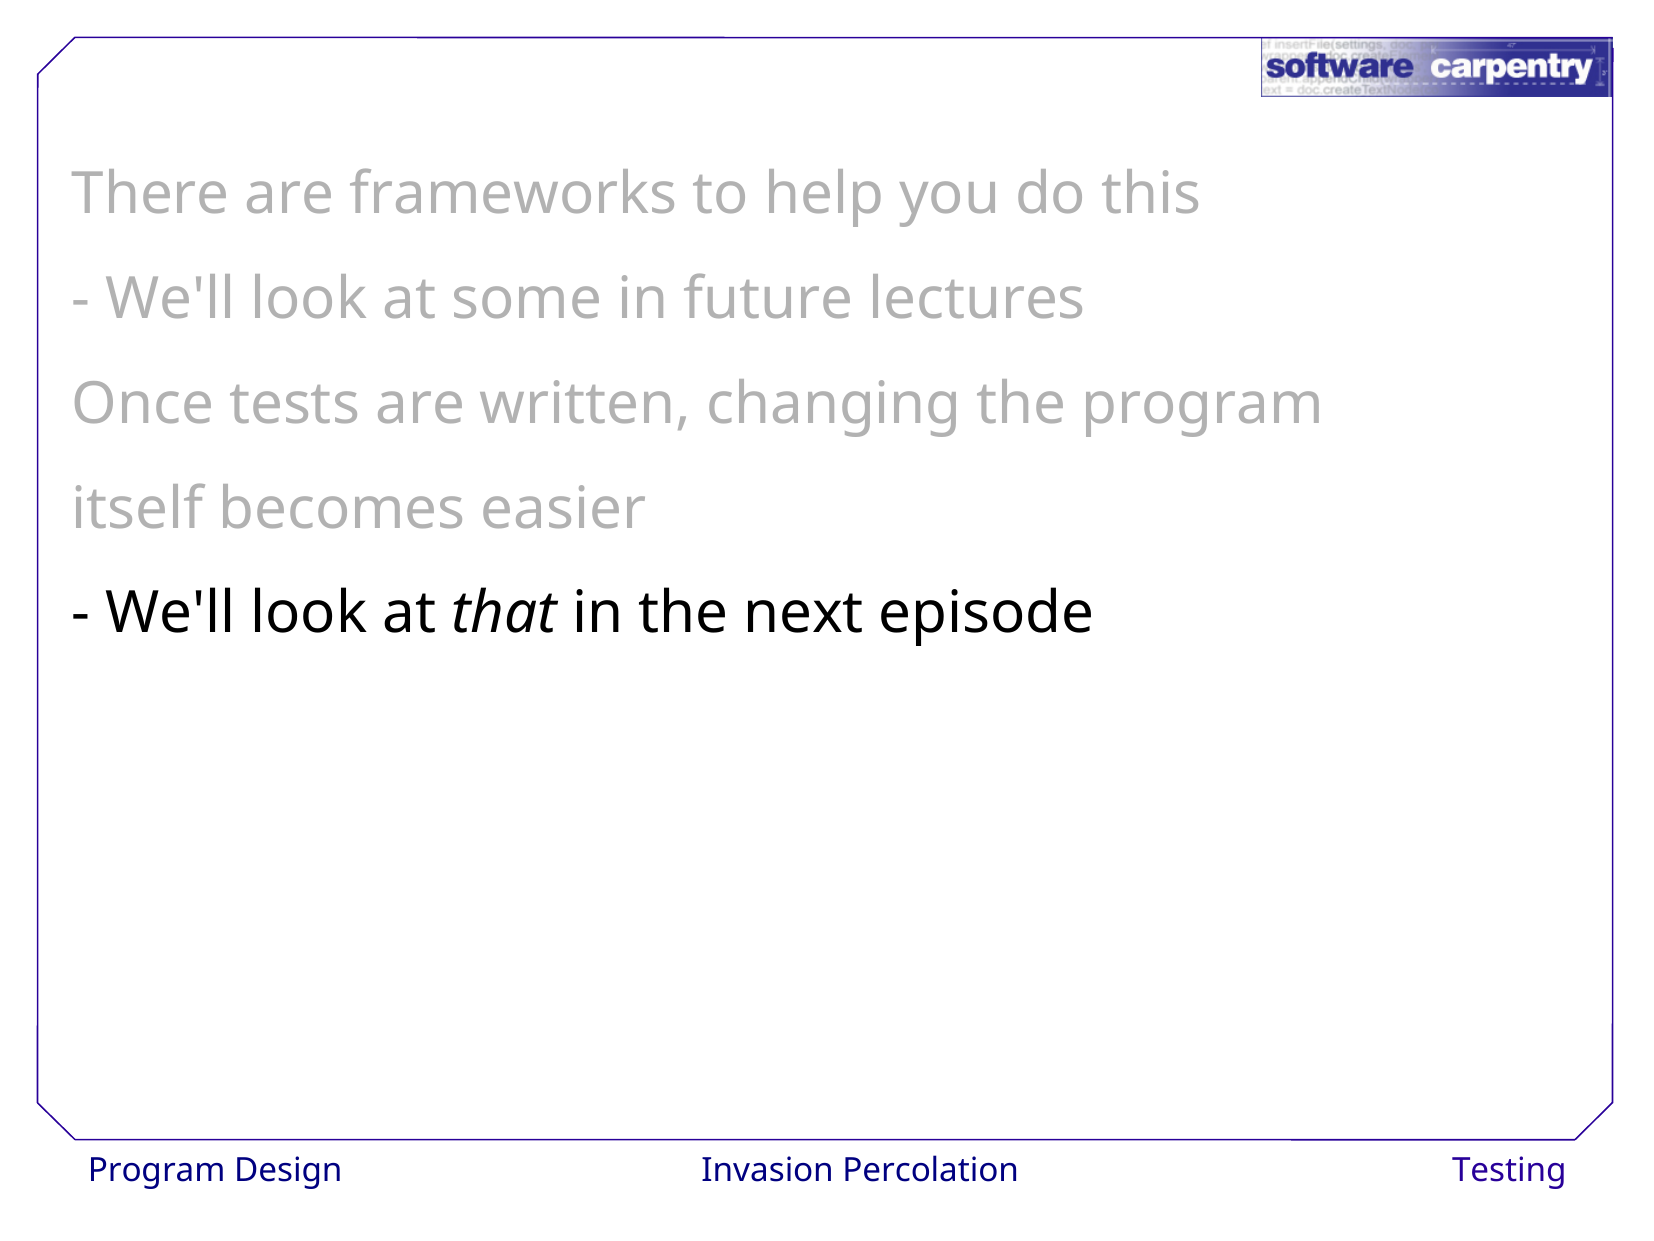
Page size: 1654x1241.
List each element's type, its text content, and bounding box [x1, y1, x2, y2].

text_box There are frameworks to help you do this - We'll look at some in future lectures Once tests are written, changing the program itself becomes easier - We'll look at that in the next episode [56, 112, 1489, 653]
picture [1261, 39, 1613, 97]
